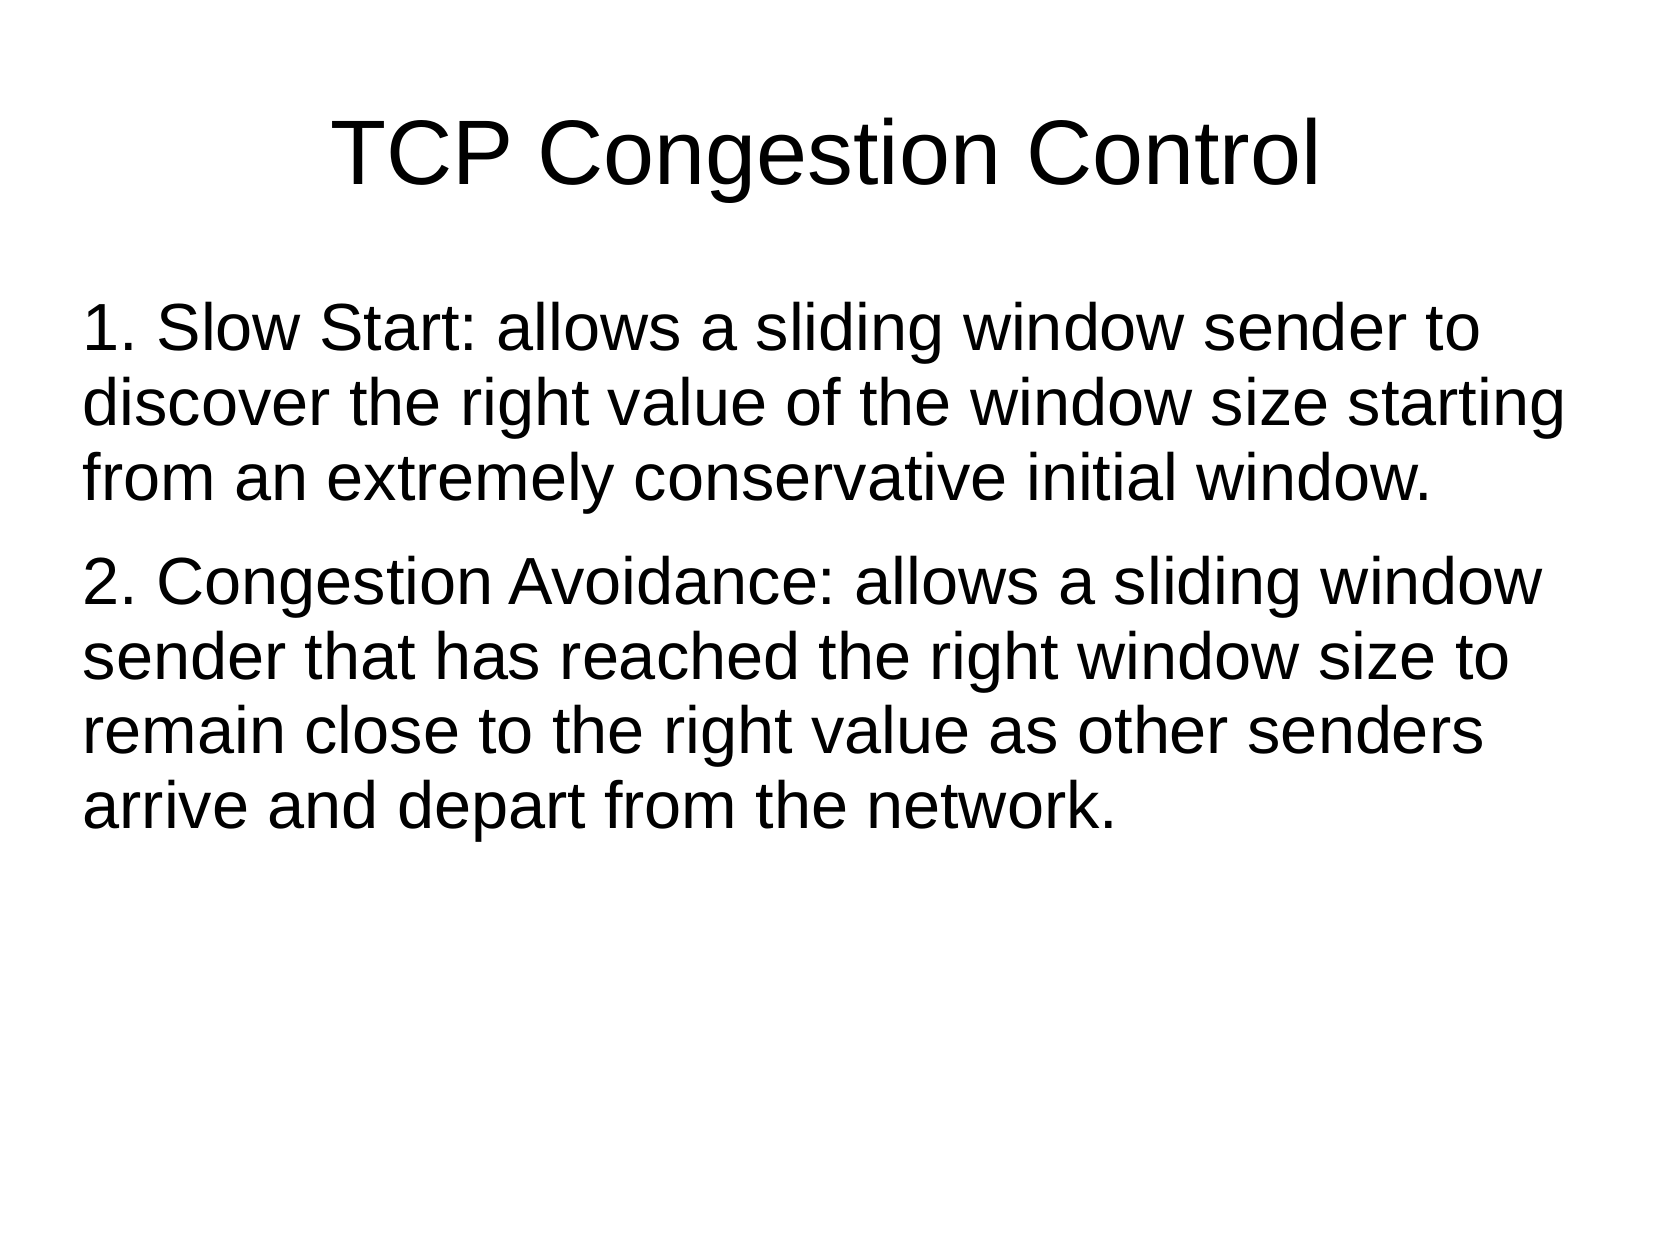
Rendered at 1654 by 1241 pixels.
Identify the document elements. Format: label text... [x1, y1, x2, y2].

list 1. Slow Start: allows a sliding window sender to discover the right value of the window size starting from an extremely conservative initial window. 2. Congestion Avoidance: allows a sliding window sender that has reached the right window size to remain close to the right value as other senders arrive and depart from the network. [82, 290, 1571, 1010]
title TCP Congestion Control [82, 49, 1571, 257]
